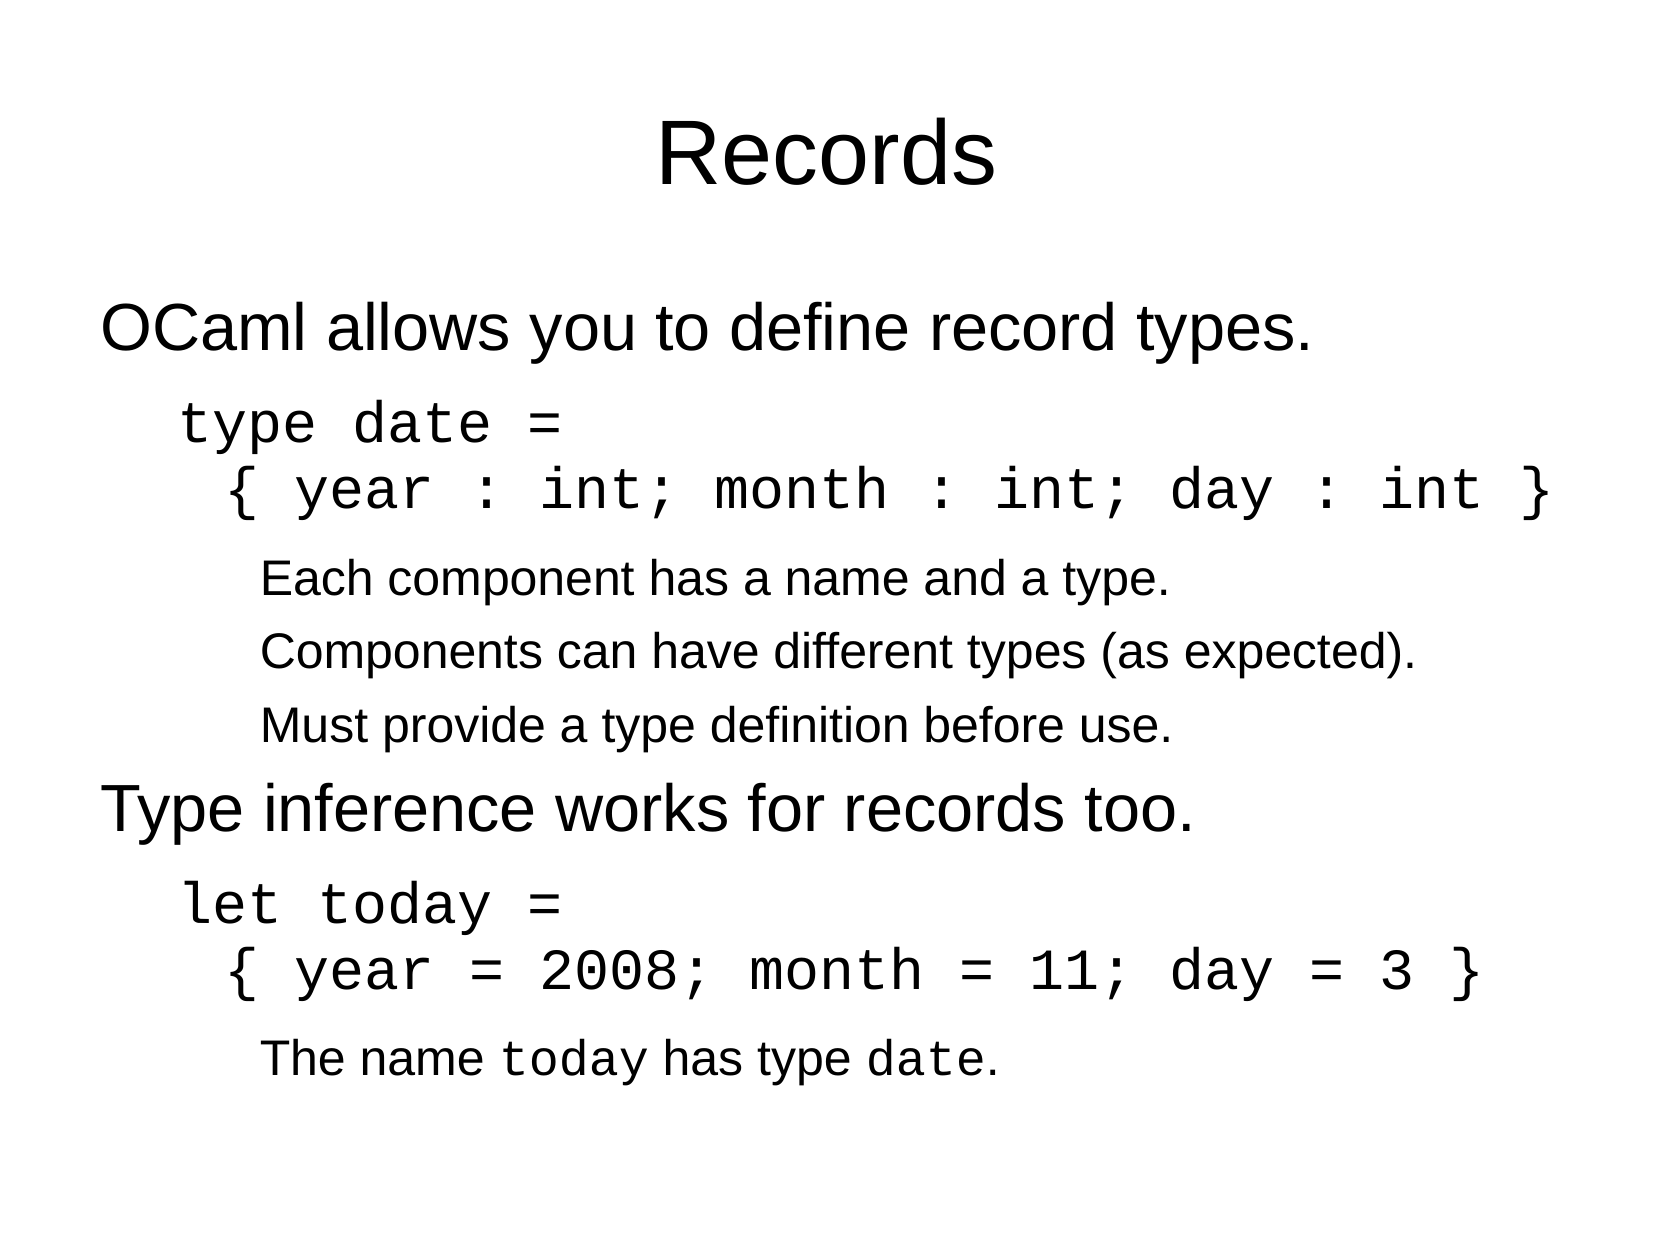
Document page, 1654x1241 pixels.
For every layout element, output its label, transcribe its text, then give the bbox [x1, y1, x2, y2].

list OCaml allows you to define record types. type date = { year : int; month : int; day : int } Each component has a name and a type. Components can have different types (as expected). Must provide a type definition before use. Type inference works for records too. let today = { year = 2008; month = 11; day = 3 } The name today has type date. [82, 290, 1571, 1094]
title Records [82, 49, 1571, 257]
